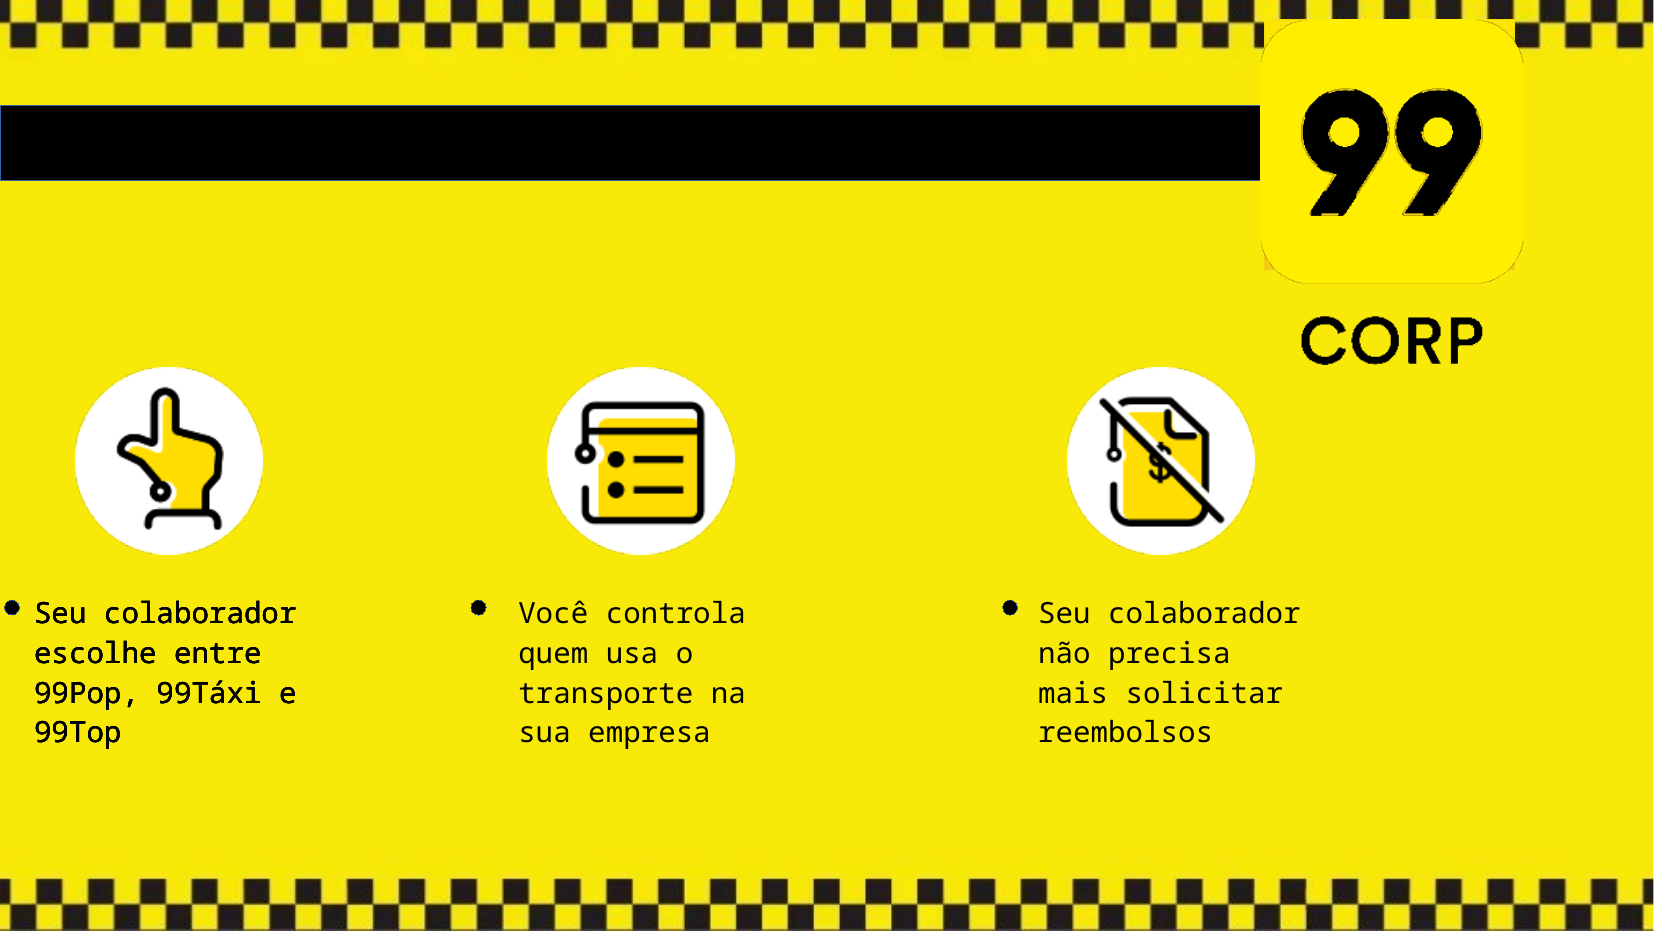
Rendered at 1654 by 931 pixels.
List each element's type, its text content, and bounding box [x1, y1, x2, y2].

text_box [0, 105, 1260, 181]
text_box [1002, 600, 1018, 616]
picture [0, 0, 1654, 931]
text_box Seu colaborador escolhe entre 99Pop, 99Táxi e 99Top [19, 585, 316, 747]
text_box [470, 600, 487, 616]
text_box [4, 600, 19, 616]
text_box Você controla quem usa o transporte na sua empresa [503, 585, 800, 747]
text_box Seu colaborador não precisa mais solicitar reembolsos [1023, 585, 1319, 747]
